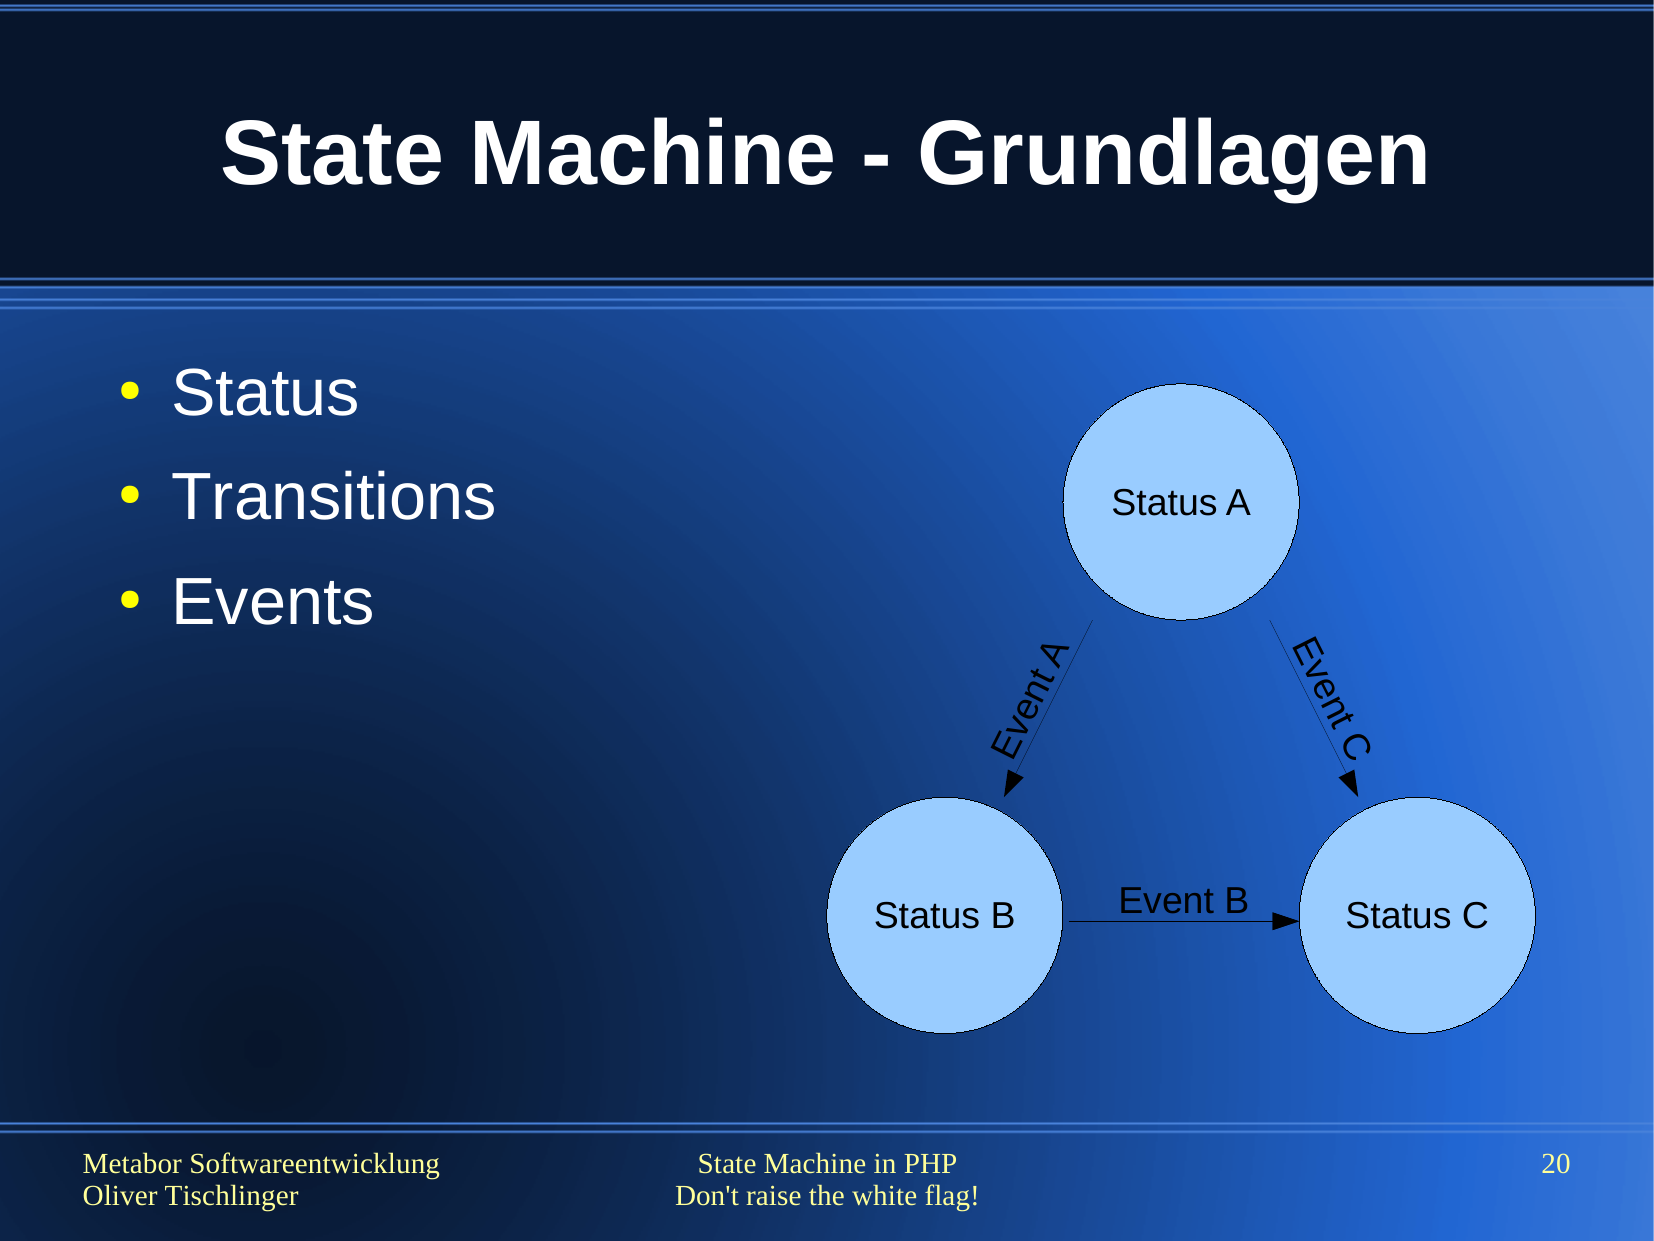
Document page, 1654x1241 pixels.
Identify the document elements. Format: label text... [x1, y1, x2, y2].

title State Machine - Grundlagen [82, 49, 1571, 257]
text_box Status B [826, 797, 1063, 1034]
list Status Transitions Events [82, 355, 809, 1058]
text_box Status A [1062, 383, 1300, 621]
text_box Status C [1299, 797, 1536, 1034]
picture [0, 0, 1654, 1241]
